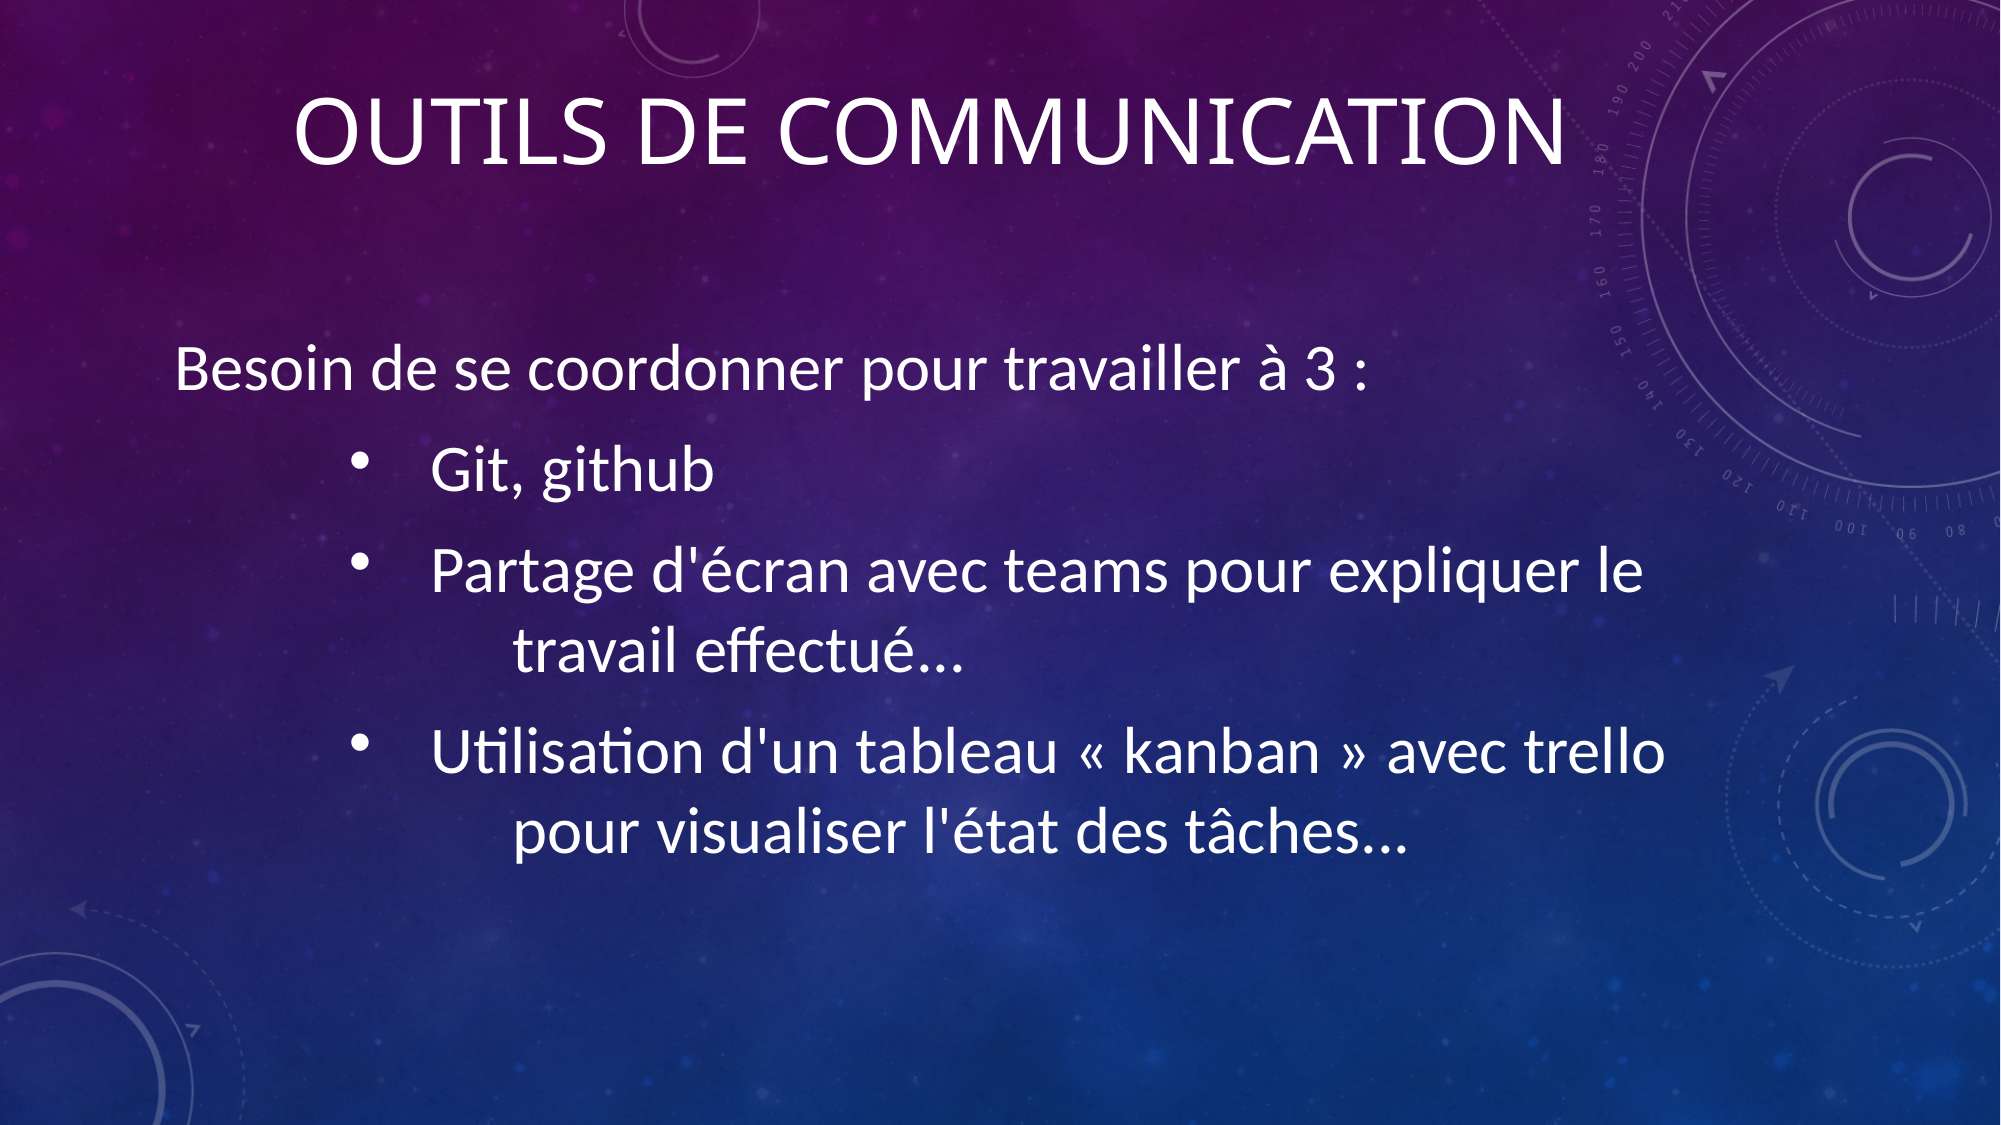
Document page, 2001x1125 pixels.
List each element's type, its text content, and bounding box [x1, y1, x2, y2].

list Besoin de se coordonner pour travailler à 3 : Git, github Partage d'écran avec teams pour expliquer le travail effectué... Utilisation d'un tableau « kanban » avec trello pour visualiser l'état des tâches... [112, 201, 1775, 989]
title Outils de communication [112, 54, 1775, 201]
